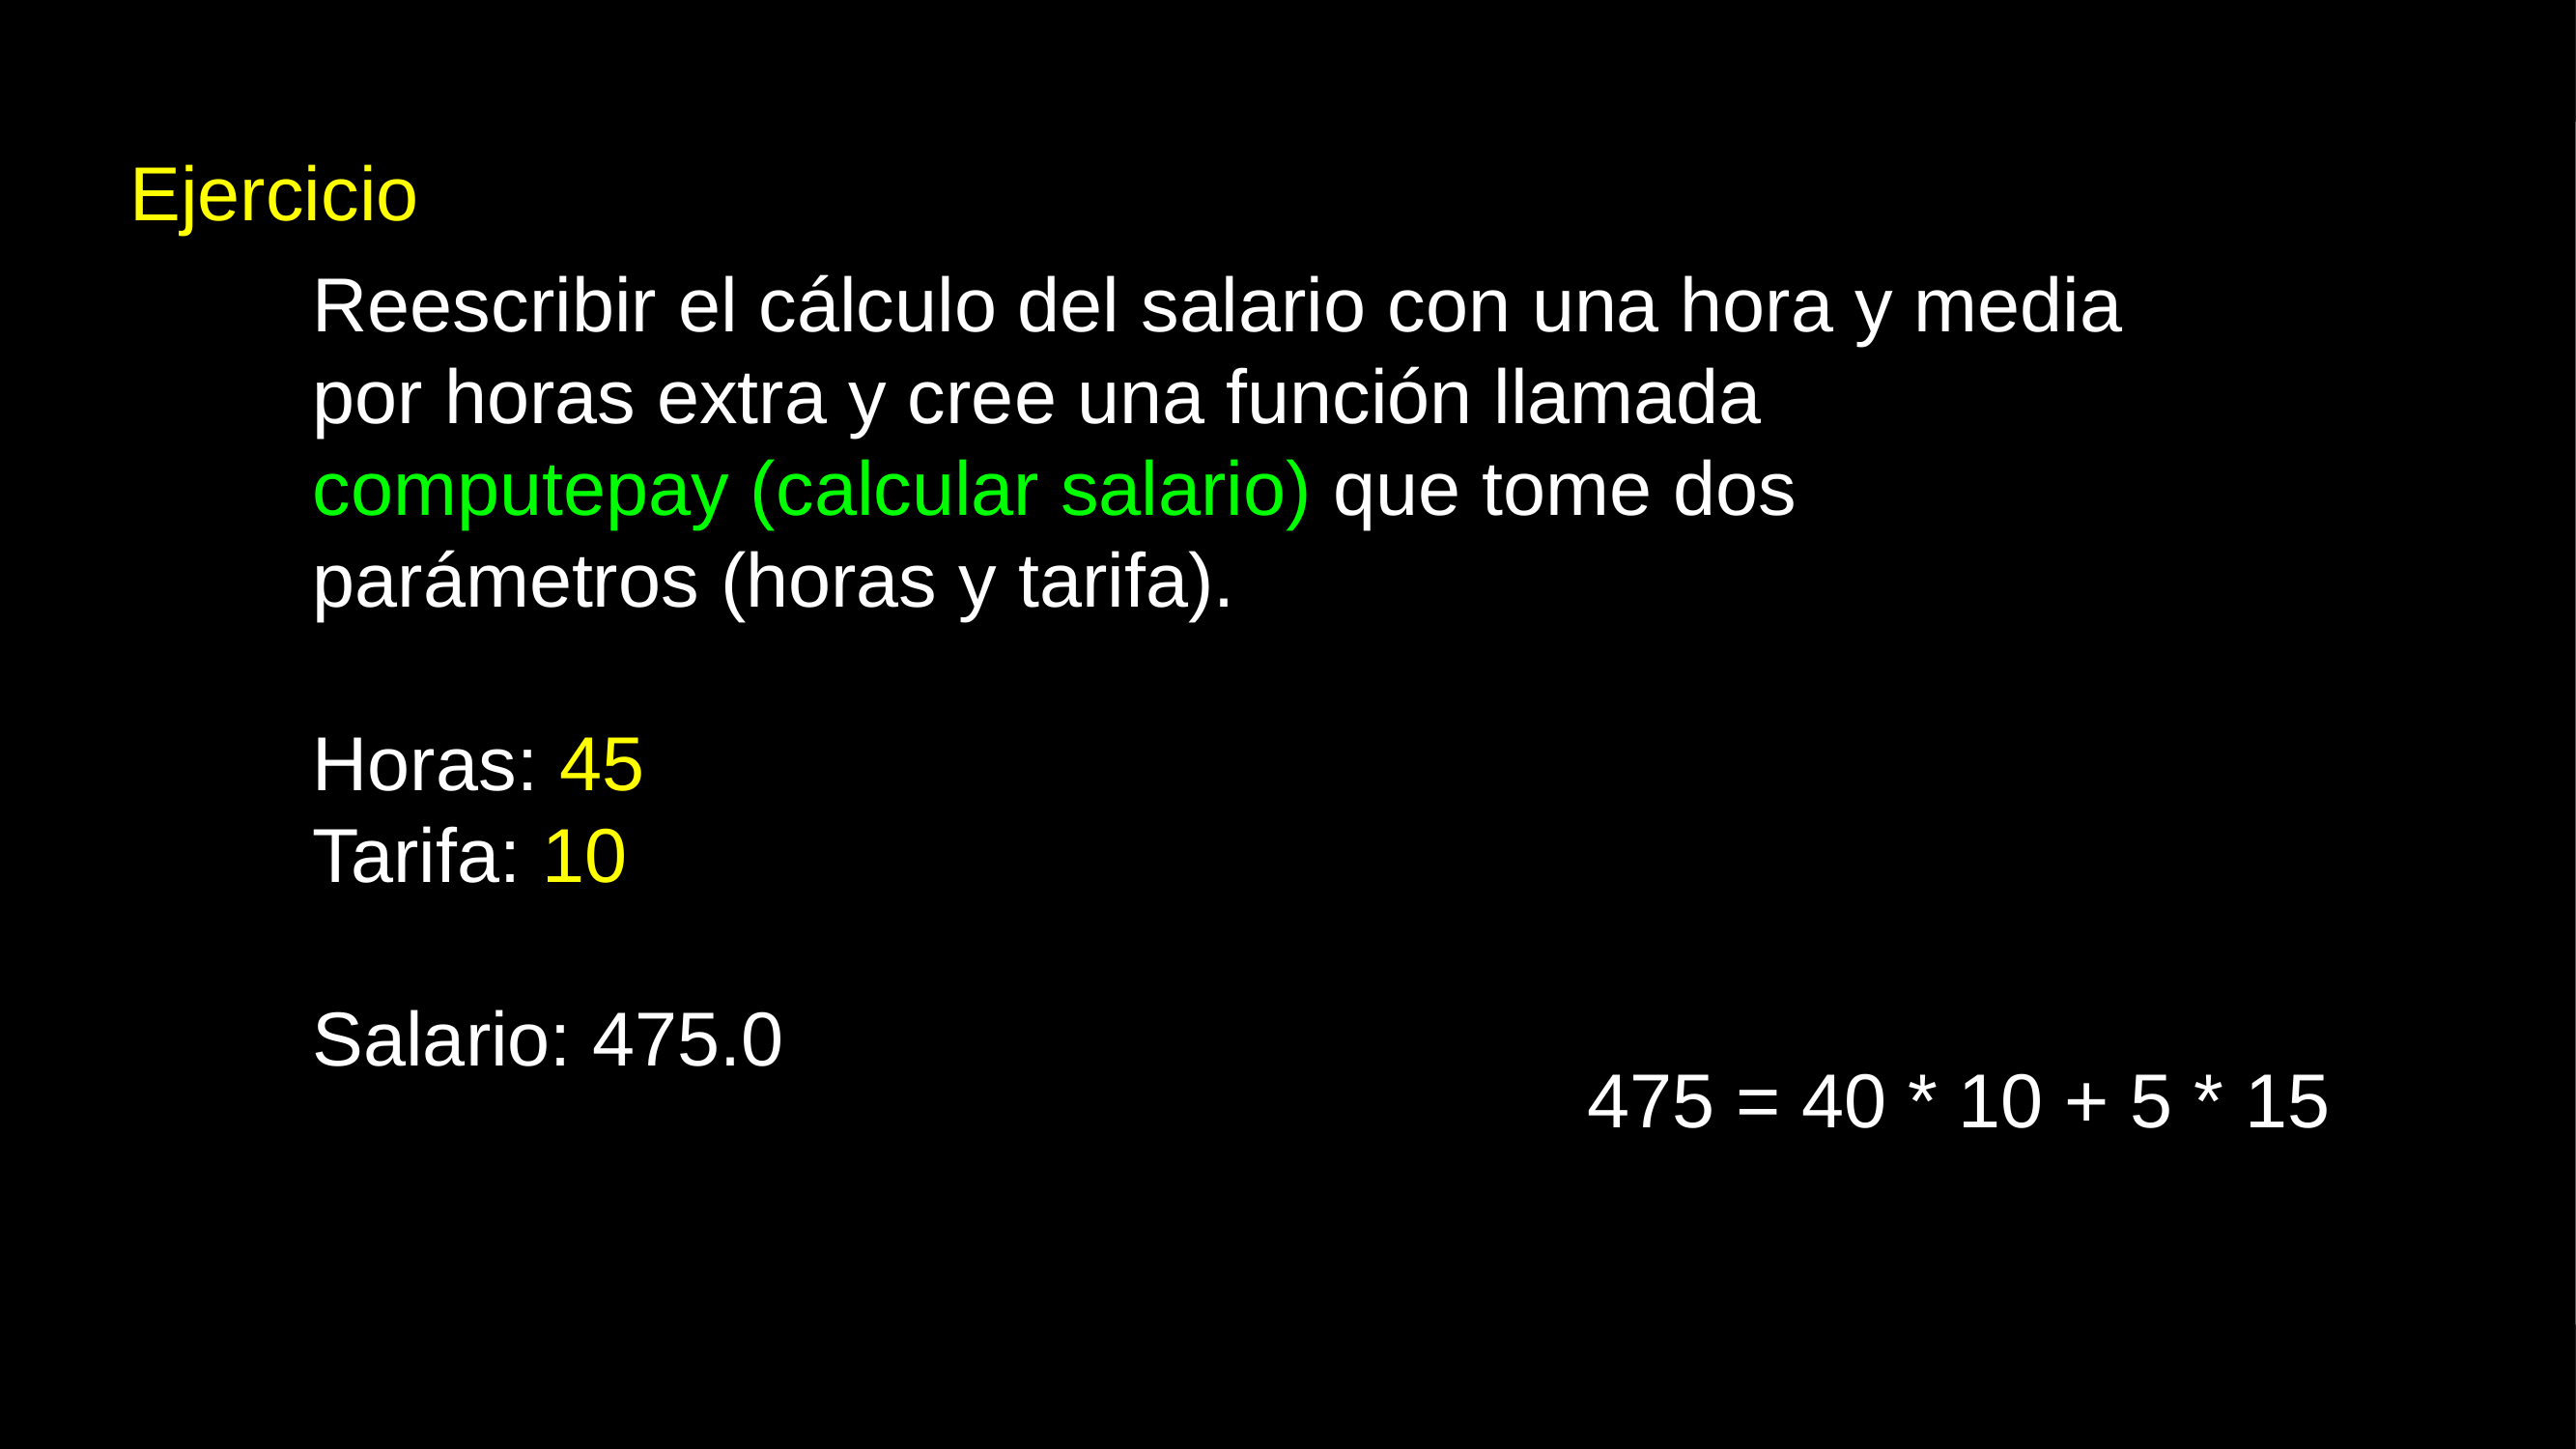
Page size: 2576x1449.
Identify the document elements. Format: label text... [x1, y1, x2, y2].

text_box 475 = 40 * 10 + 5 * 15 [1543, 1044, 2374, 1150]
text_box Reescribir el cálculo del salario con una hora y media por horas extra y cree una función llamada computepay (calcular salario) que tome dos parámetros (horas y tarifa). Horas: 45 Tarifa: 10 Salario: 475.0 [312, 248, 2194, 996]
text_box Ejercicio [116, 137, 433, 243]
